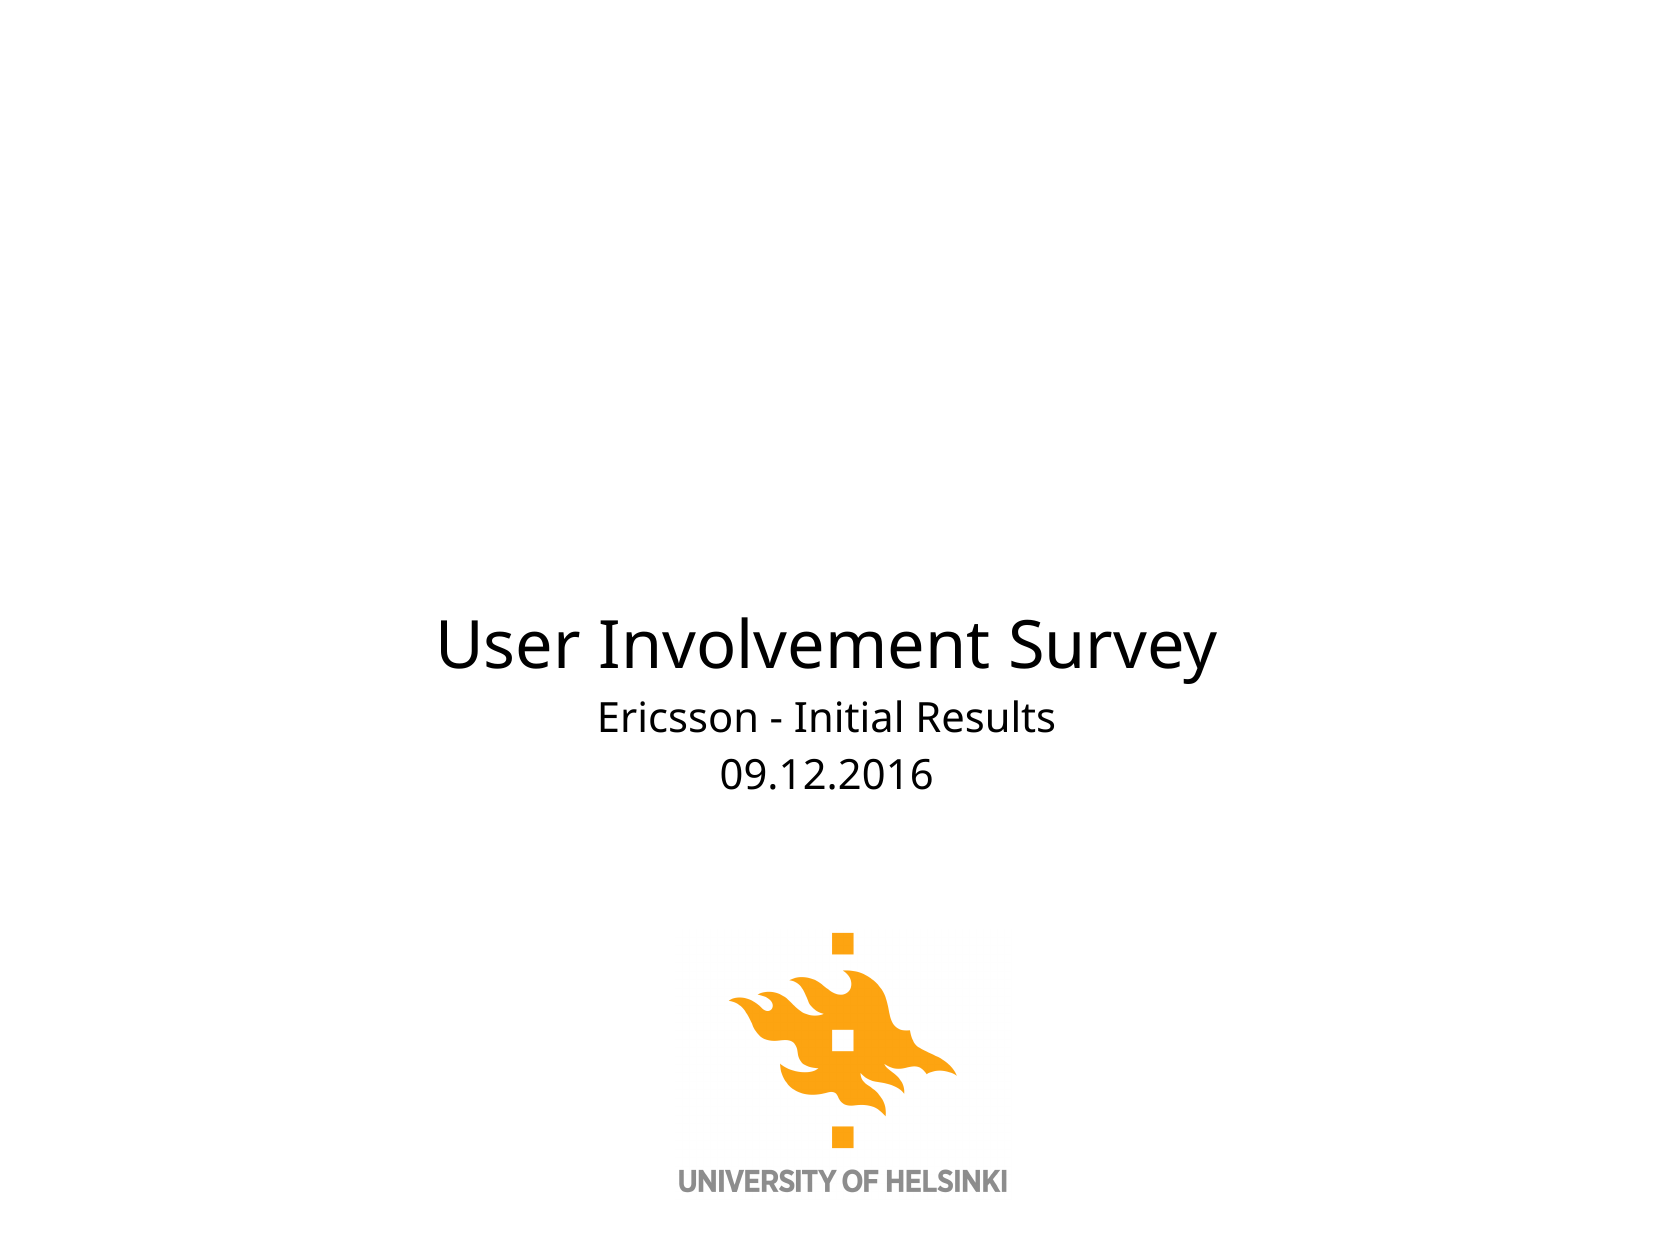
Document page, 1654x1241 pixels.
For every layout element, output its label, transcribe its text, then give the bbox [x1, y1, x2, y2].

subtitle User Involvement Survey Ericsson - Initial Results 09.12.2016 [82, 290, 1571, 1109]
picture [675, 929, 1012, 1200]
